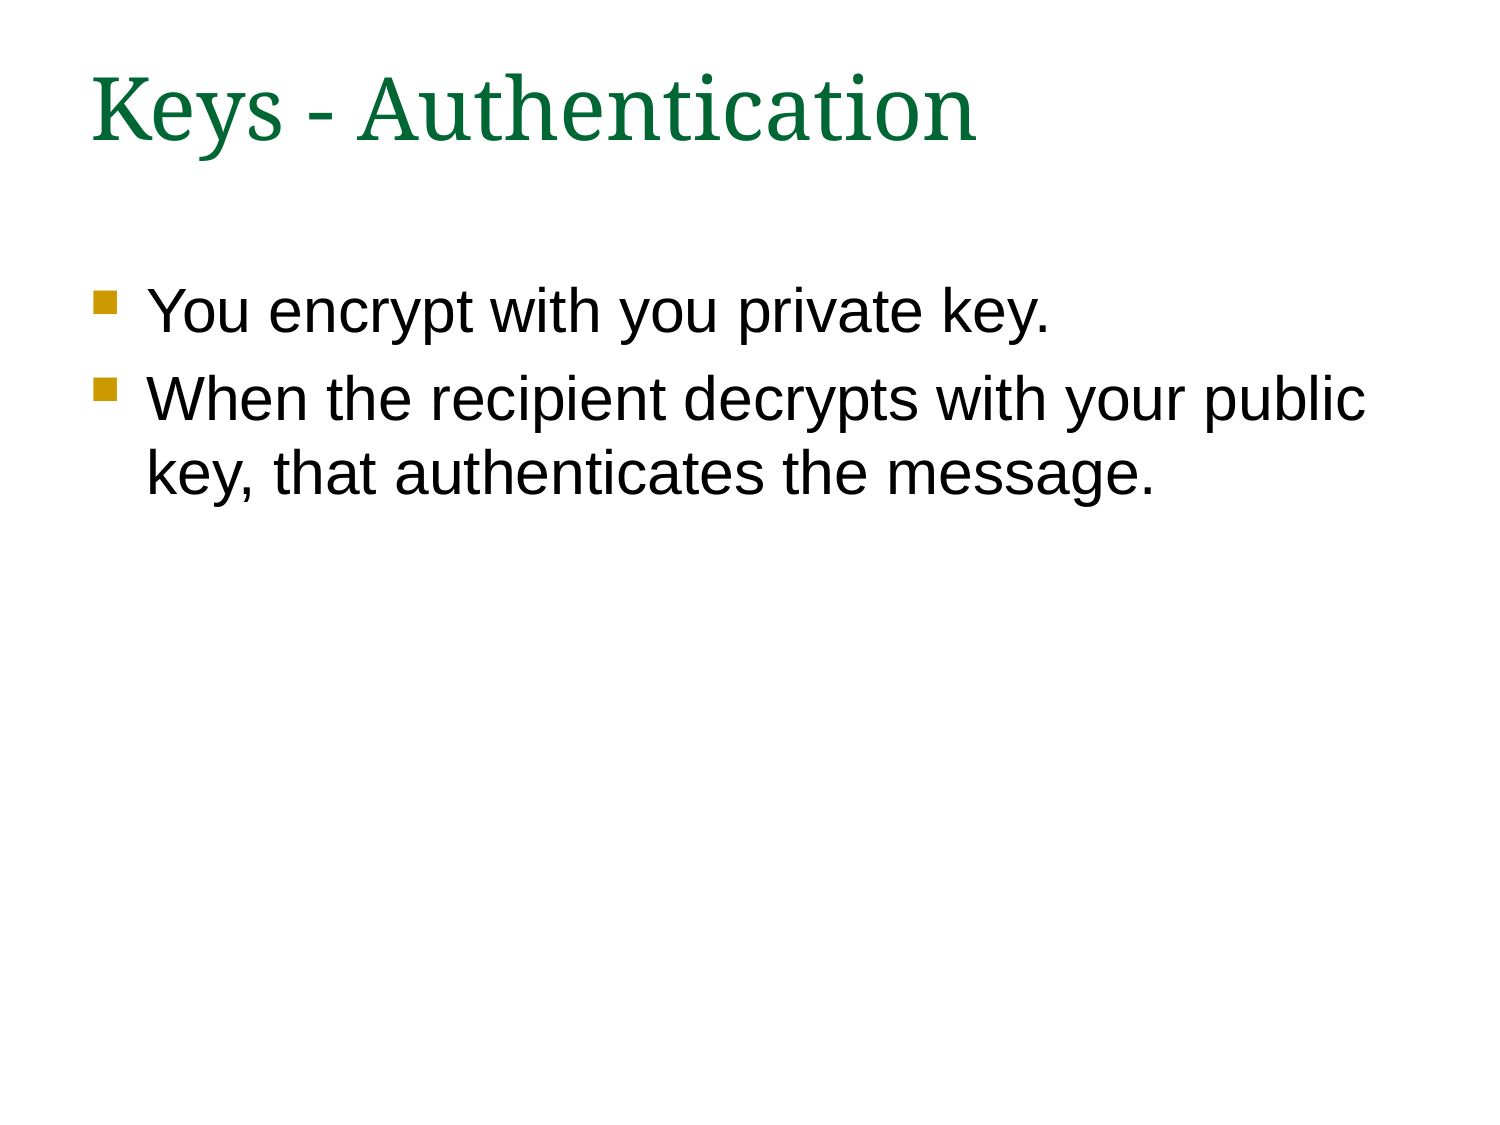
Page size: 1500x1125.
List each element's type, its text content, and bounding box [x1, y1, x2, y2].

list You encrypt with you private key. When the recipient decrypts with your public key, that authenticates the message. [75, 262, 1425, 1006]
title Keys - Authentication [75, 45, 1425, 233]
